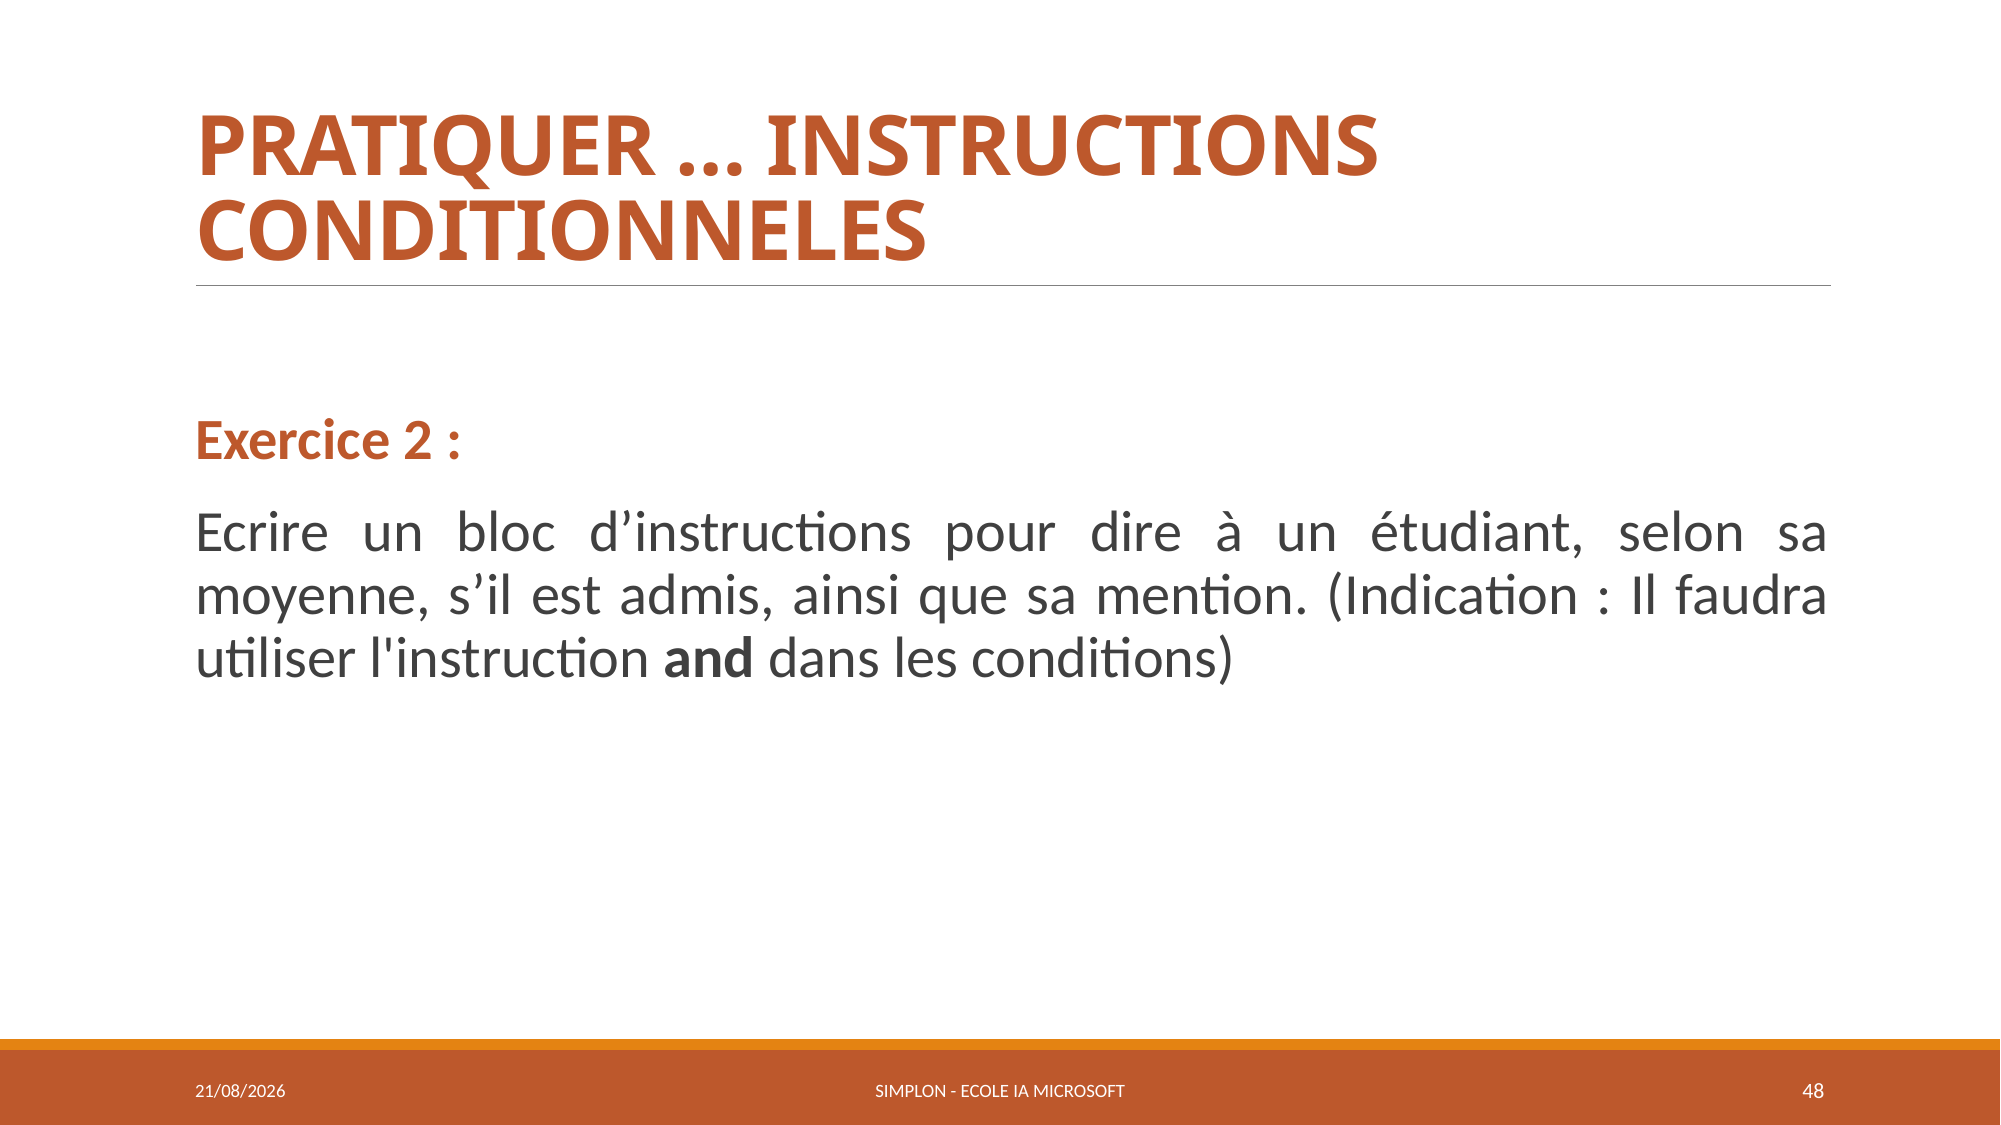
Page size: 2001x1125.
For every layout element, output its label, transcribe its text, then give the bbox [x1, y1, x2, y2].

slide_number 16/01/2020 [180, 1059, 586, 1120]
title PRATIQUER … INSTRUCTIONS CONDITIONNELES [180, 47, 1830, 285]
slide_number <numéro> [1624, 1059, 1840, 1120]
footer Simplon - Ecole IA Microsoft [604, 1059, 1396, 1120]
list Exercice 2 : Ecrire un bloc d’instructions pour dire à un étudiant, selon sa moyenne, s’il est admis, ainsi que sa mention. (Indication : Il faudra utiliser l'instruction and dans les conditions) [180, 302, 1830, 976]
